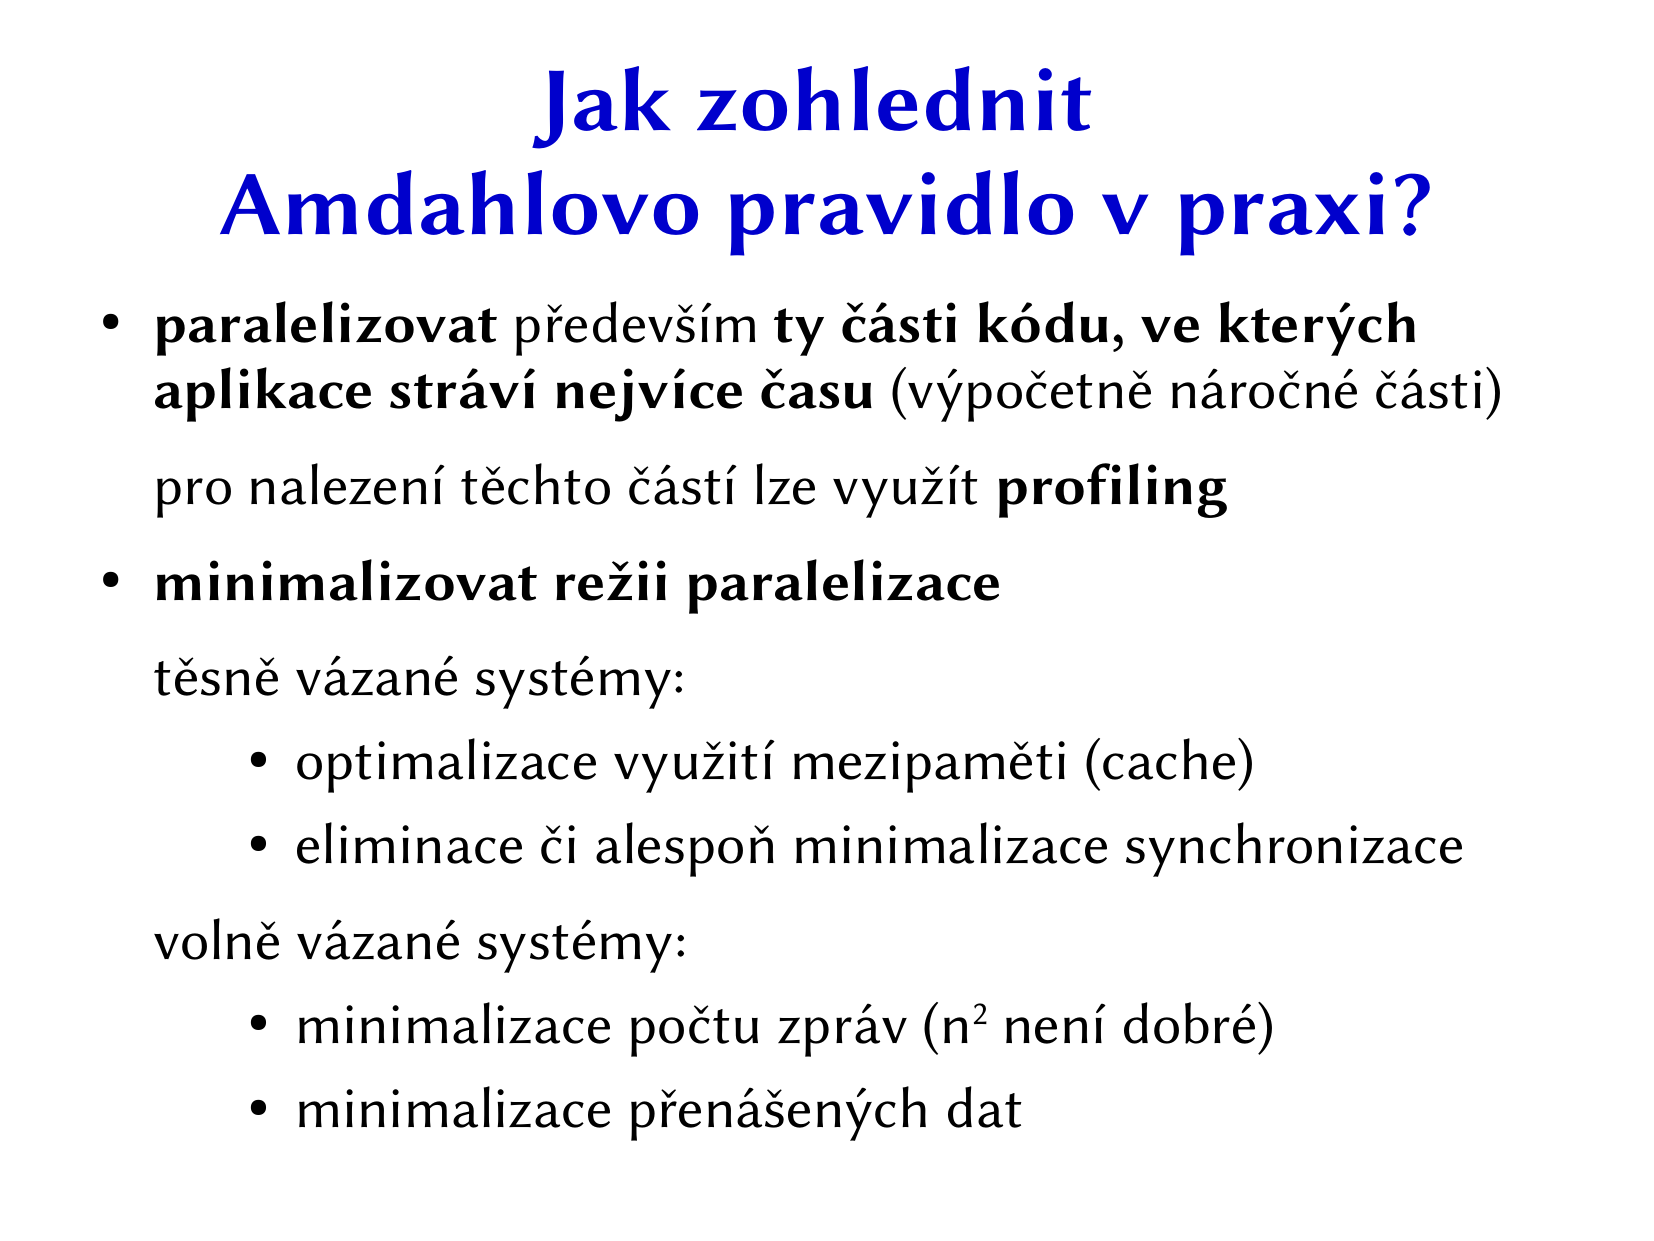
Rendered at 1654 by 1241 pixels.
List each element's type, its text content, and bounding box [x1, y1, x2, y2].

list paralelizovat především ty části kódu, ve kterých aplikace stráví nejvíce času (výpočetně náročné části) pro nalezení těchto částí lze využít profiling minimalizovat režii paralelizace těsně vázané systémy: optimalizace využití mezipaměti (cache) eliminace či alespoň minimalizace synchronizace volně vázané systémy: minimalizace počtu zpráv (n2 není dobré) minimalizace přenášených dat [82, 290, 1571, 1010]
title Jak zohlednit Amdahlovo pravidlo v praxi? [82, 47, 1571, 259]
